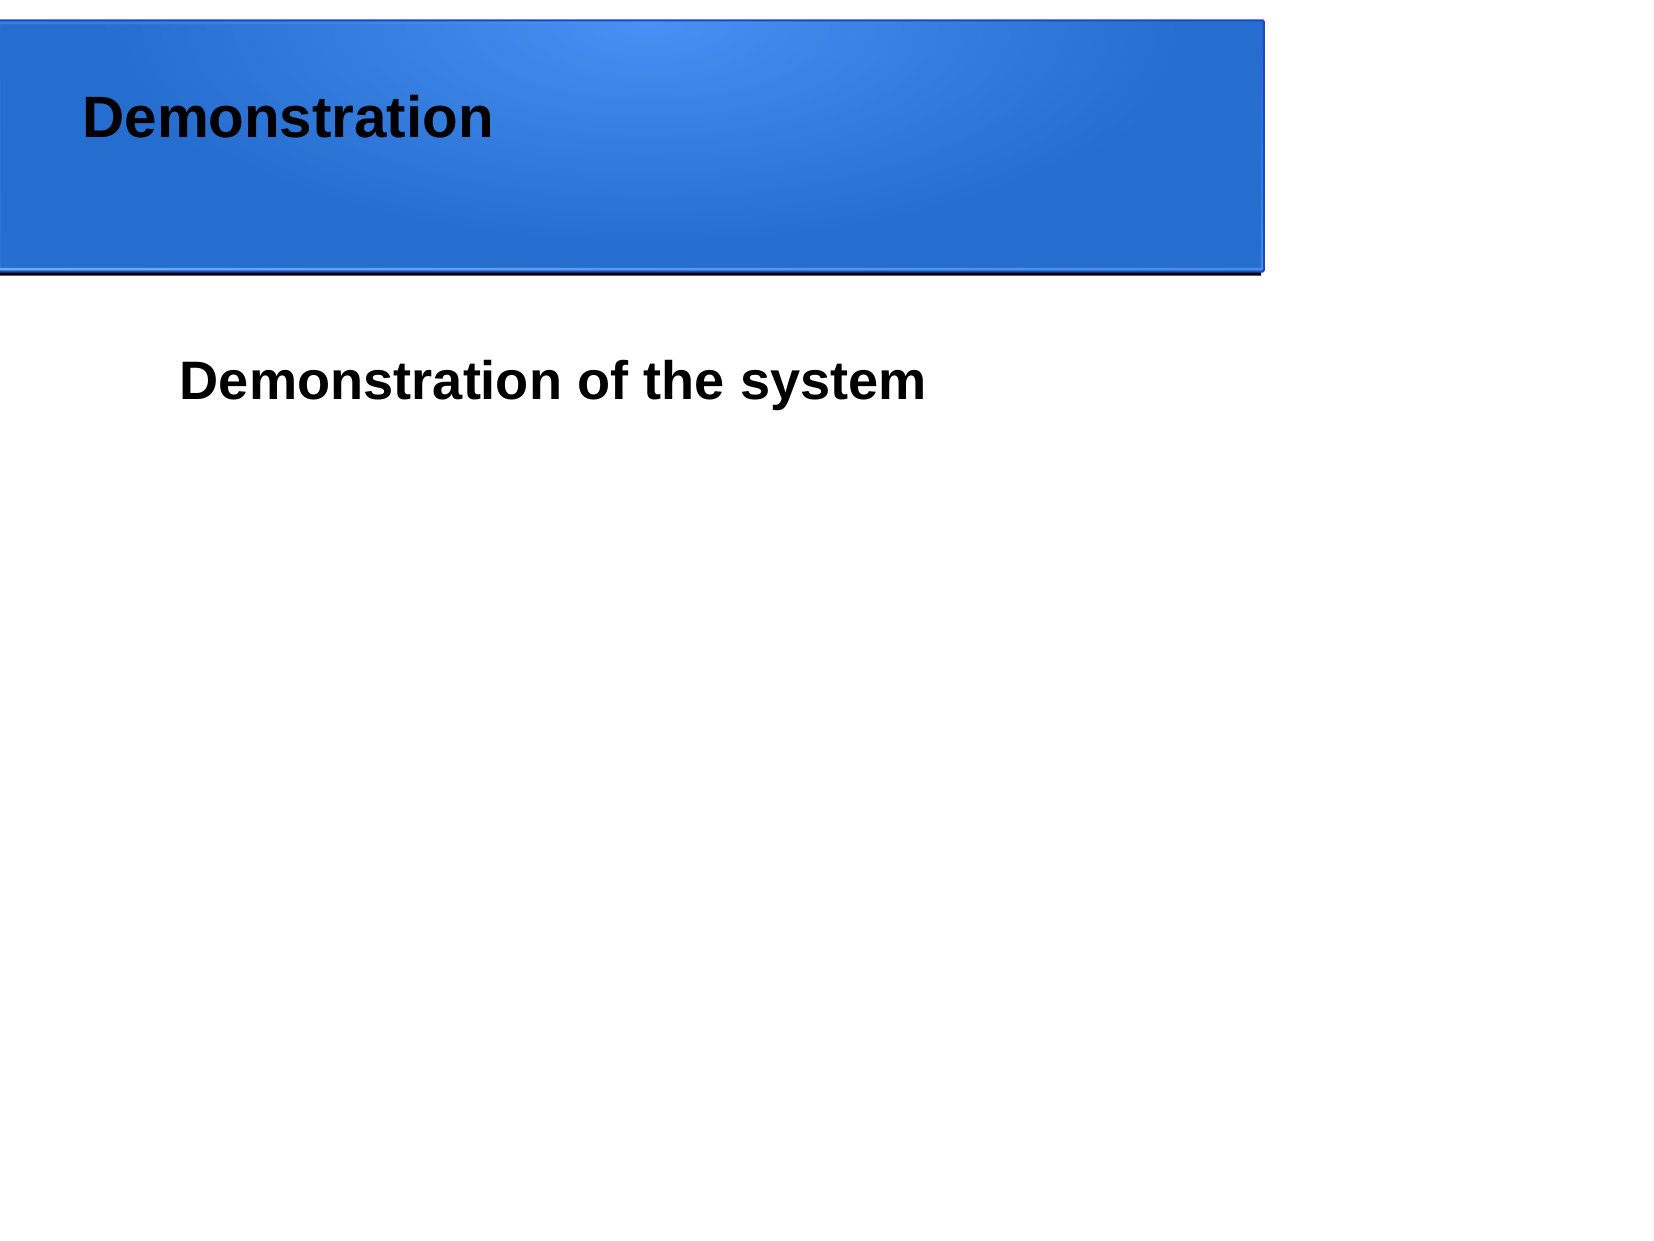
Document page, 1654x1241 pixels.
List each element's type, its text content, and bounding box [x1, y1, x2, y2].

title Demonstration [82, 47, 1235, 252]
text_box Demonstration of the system [165, 343, 1291, 1019]
subtitle [82, 299, 1571, 1019]
